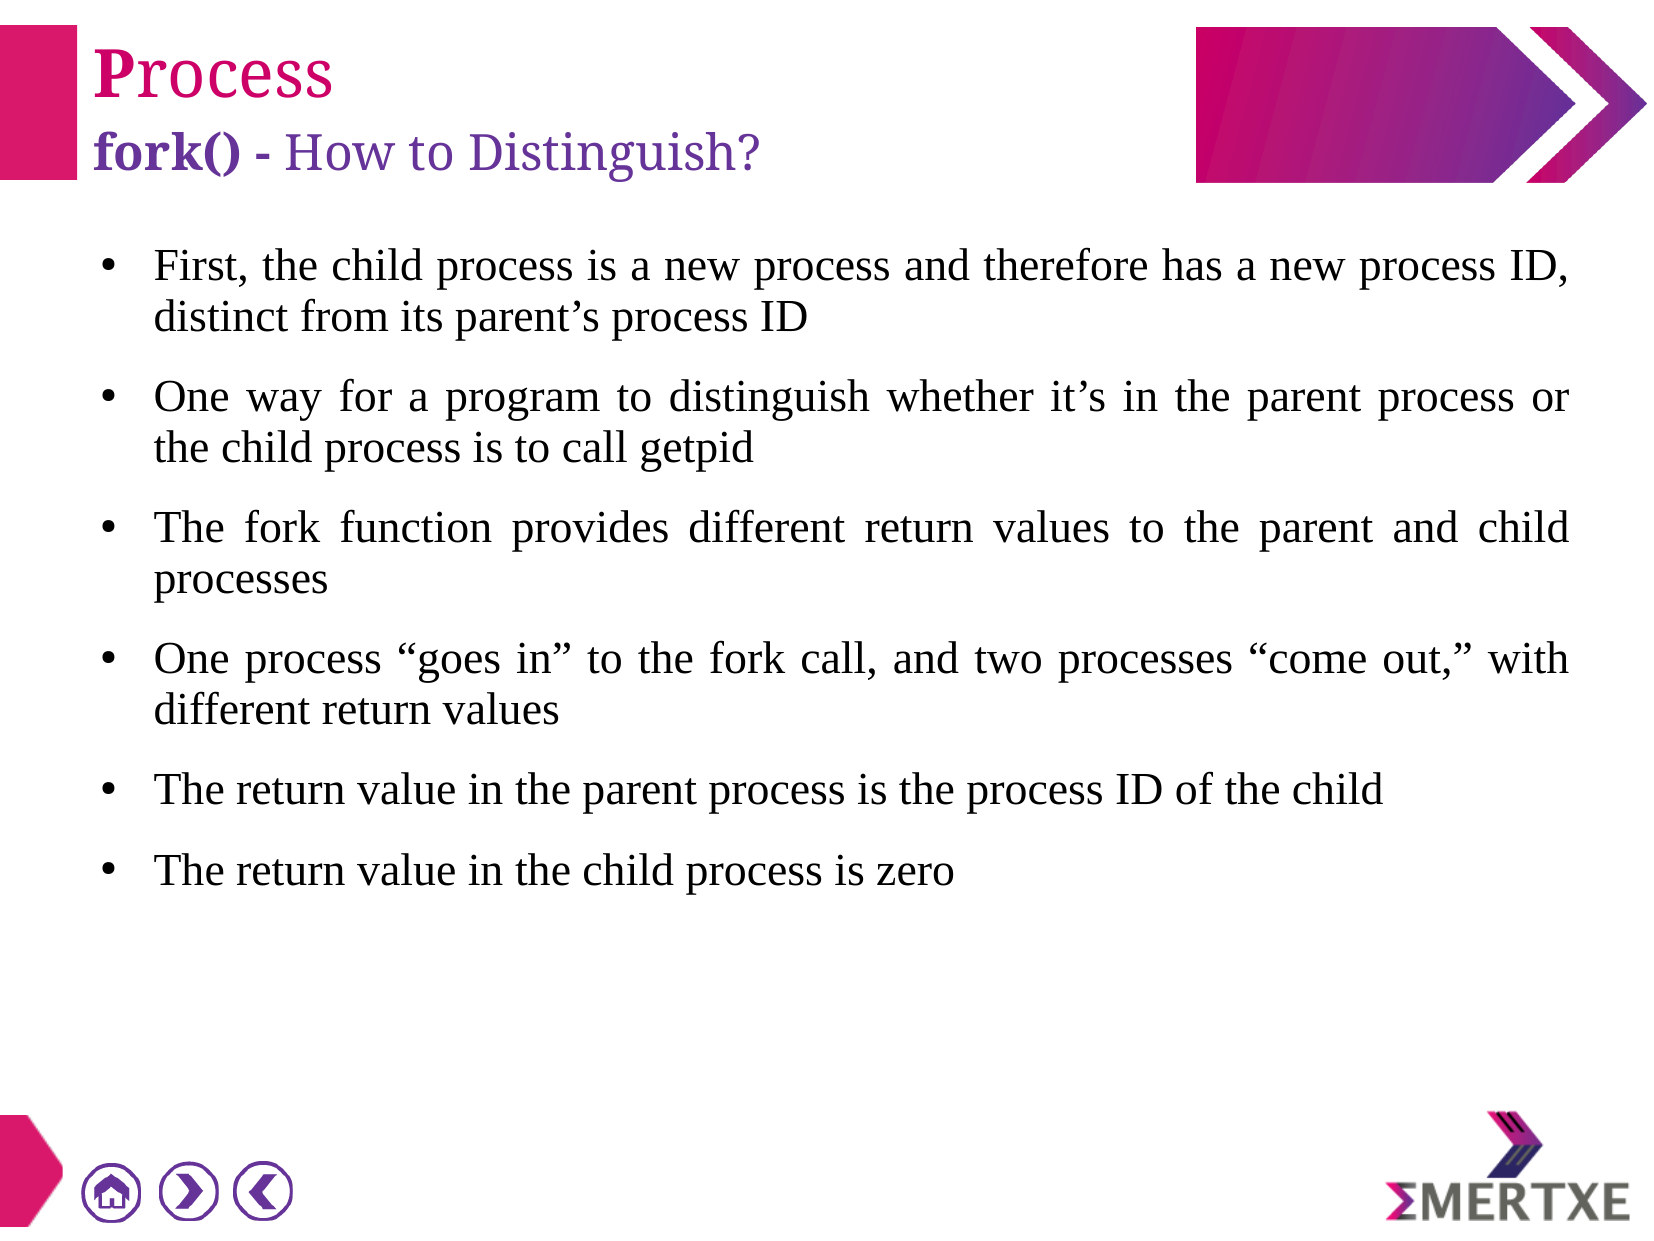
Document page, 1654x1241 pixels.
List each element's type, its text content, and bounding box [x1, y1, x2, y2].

picture [159, 1161, 219, 1221]
title Process fork() - How to Distinguish? [93, 2, 1571, 210]
picture [81, 1163, 141, 1223]
list First, the child process is a new process and therefore has a new process ID, distinct from its parent’s process ID One way for a program to distinguish whether it’s in the parent process or the child process is to call getpid The fork function provides different return values to the parent and child processes One process “goes in” to the fork call, and two processes “come out,” with different return values The return value in the parent process is the process ID of the child The return value in the child process is zero [82, 240, 1571, 1081]
picture [1385, 1107, 1631, 1221]
picture [1571, 27, 1647, 183]
picture [233, 1161, 293, 1221]
